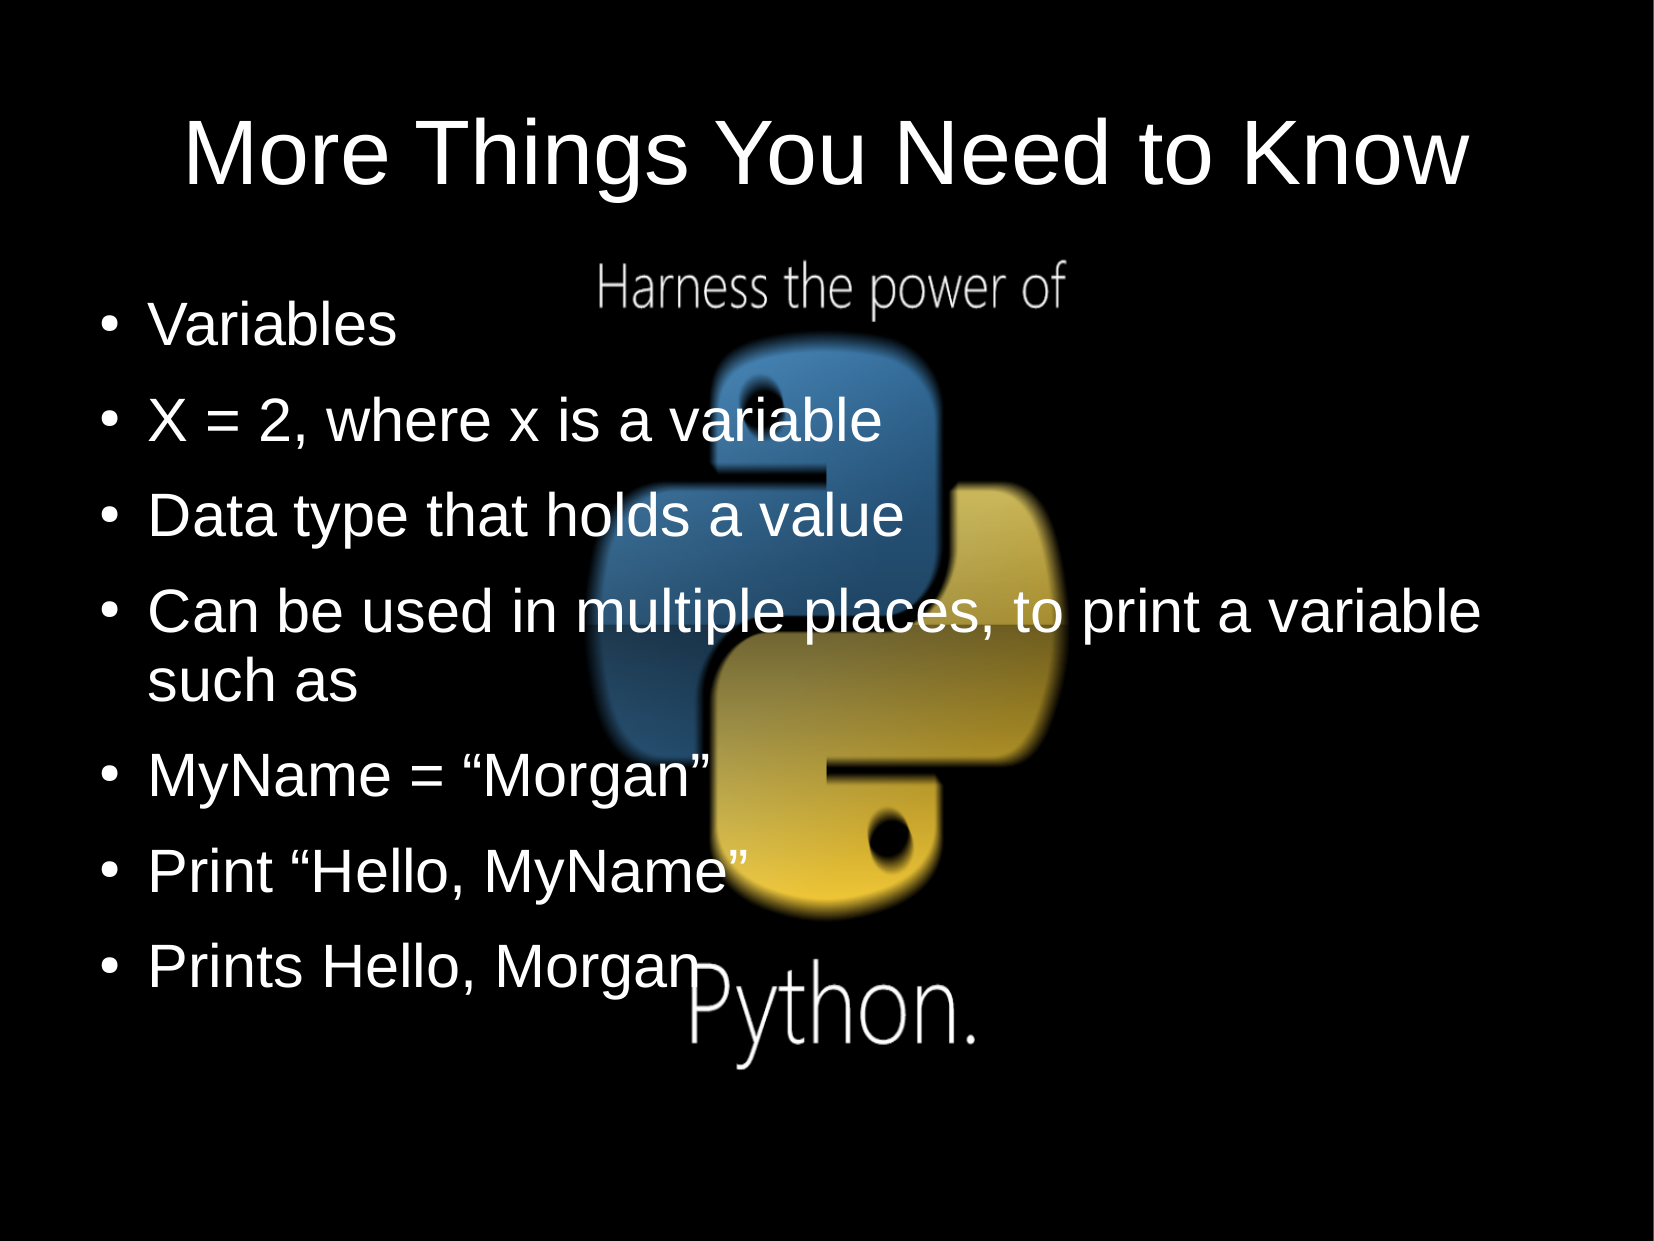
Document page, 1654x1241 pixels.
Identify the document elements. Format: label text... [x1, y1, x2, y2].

title More Things You Need to Know [82, 49, 1571, 257]
list Variables X = 2, where x is a variable Data type that holds a value Can be used in multiple places, to print a variable such as MyName = “Morgan” Print “Hello, MyName” Prints Hello, Morgan [82, 290, 1571, 1010]
picture [0, 0, 1654, 1241]
